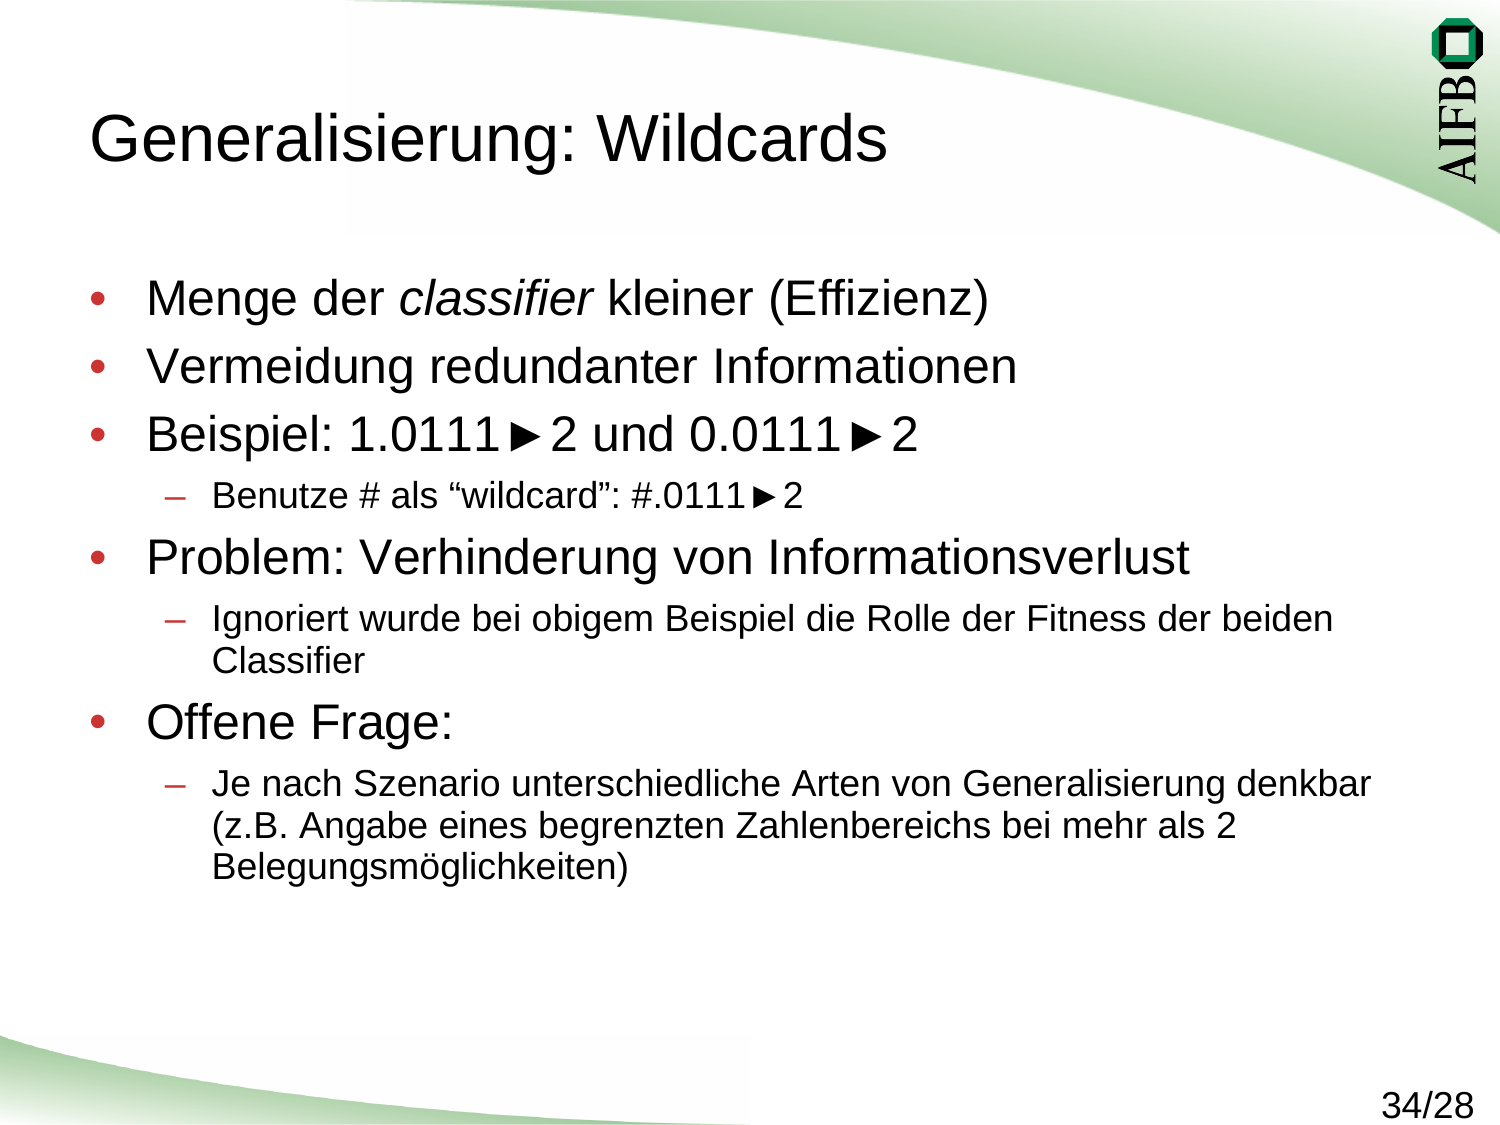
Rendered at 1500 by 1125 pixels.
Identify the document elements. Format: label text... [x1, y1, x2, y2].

picture [0, 1035, 751, 1125]
list Menge der classifier kleiner (Effizienz) Vermeidung redundanter Informationen Beispiel: 1.0111►2 und 0.0111►2 Benutze # als “wildcard”: #.0111►2 Problem: Verhinderung von Informationsverlust Ignoriert wurde bei obigem Beispiel die Rolle der Fitness der beiden Classifier Offene Frage: Je nach Szenario unterschiedliche Arten von Generalisierung denkbar (z.B. Angabe eines begrenzten Zahlenbereichs bei mehr als 2 Belegungsmöglichkeiten) [75, 262, 1426, 1057]
title Generalisierung: Wildcards [75, 45, 958, 233]
picture [345, 0, 1500, 234]
